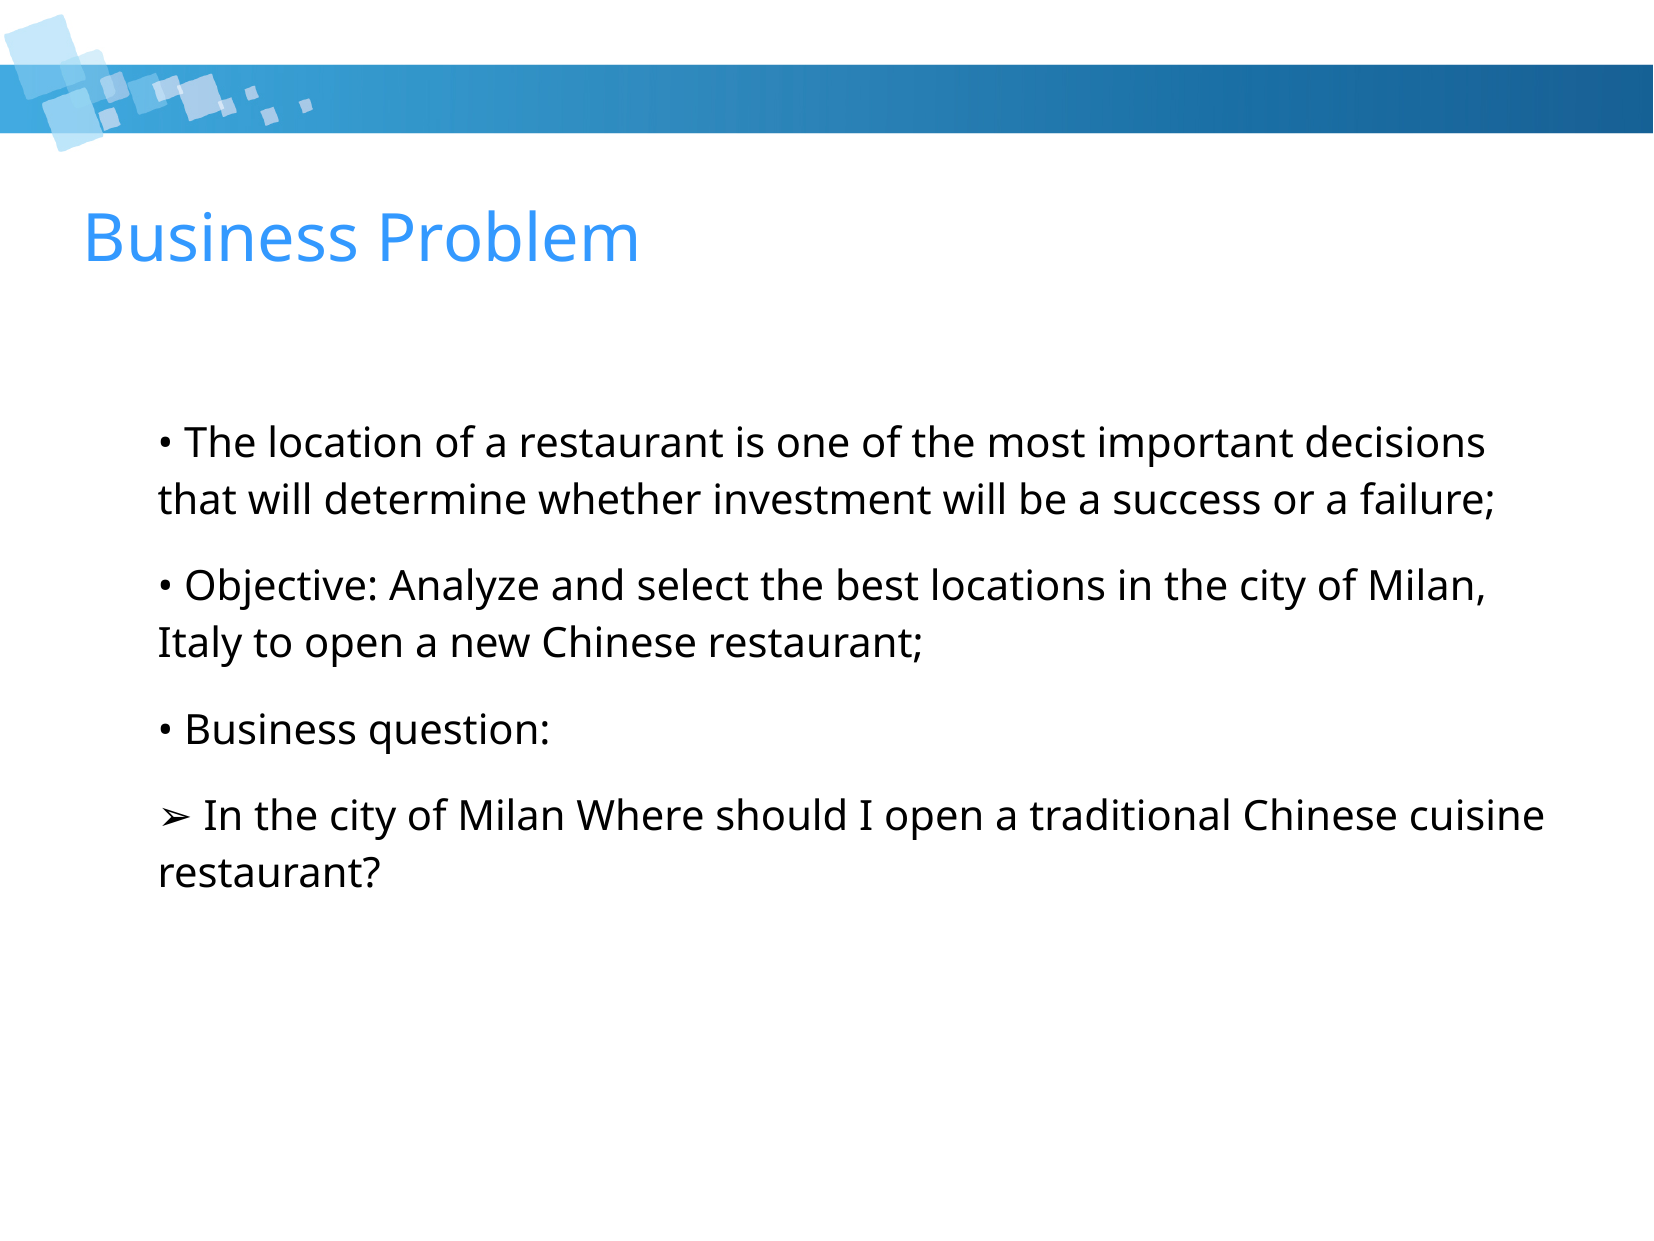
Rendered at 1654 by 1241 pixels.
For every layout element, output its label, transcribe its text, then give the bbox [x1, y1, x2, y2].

title Business Problem [82, 132, 1571, 340]
list • The location of a restaurant is one of the most important decisions that will determine whether investment will be a success or a failure; • Objective: Analyze and select the best locations in the city of Milan, Italy to open a new Chinese restaurant; • Business question: ➢ In the city of Milan Where should I open a traditional Chinese cuisine restaurant? [86, 412, 1576, 976]
picture [0, 0, 1653, 1238]
